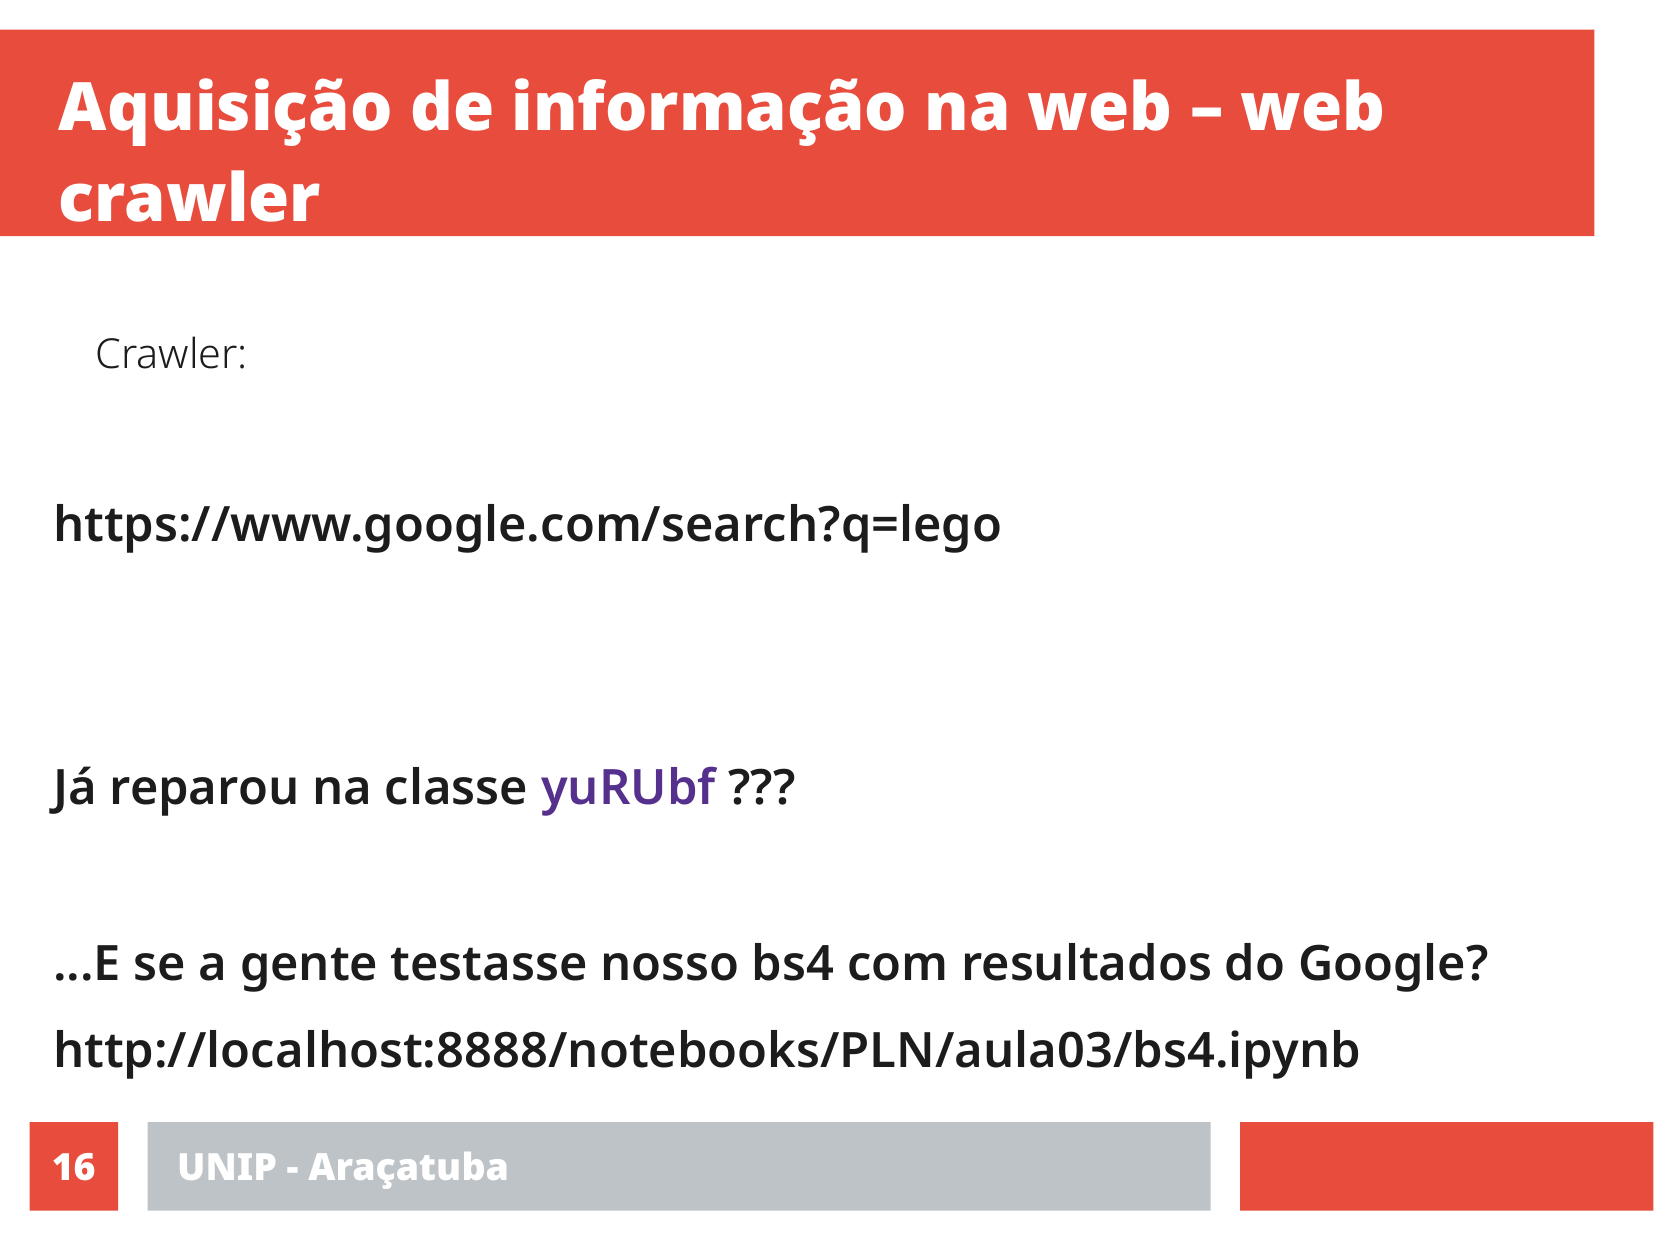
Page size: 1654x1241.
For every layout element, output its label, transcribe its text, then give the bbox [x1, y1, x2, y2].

title Aquisição de informação na web – web crawler [59, 59, 1595, 207]
list Crawler: https://www.google.com/search?q=lego Já reparou na classe yuRUbf ??? ...E se a gente testasse nosso bs4 com resultados do Google? http://localhost:8888/notebooks/PLN/aula03/bs4.ipynb [53, 324, 1560, 1093]
